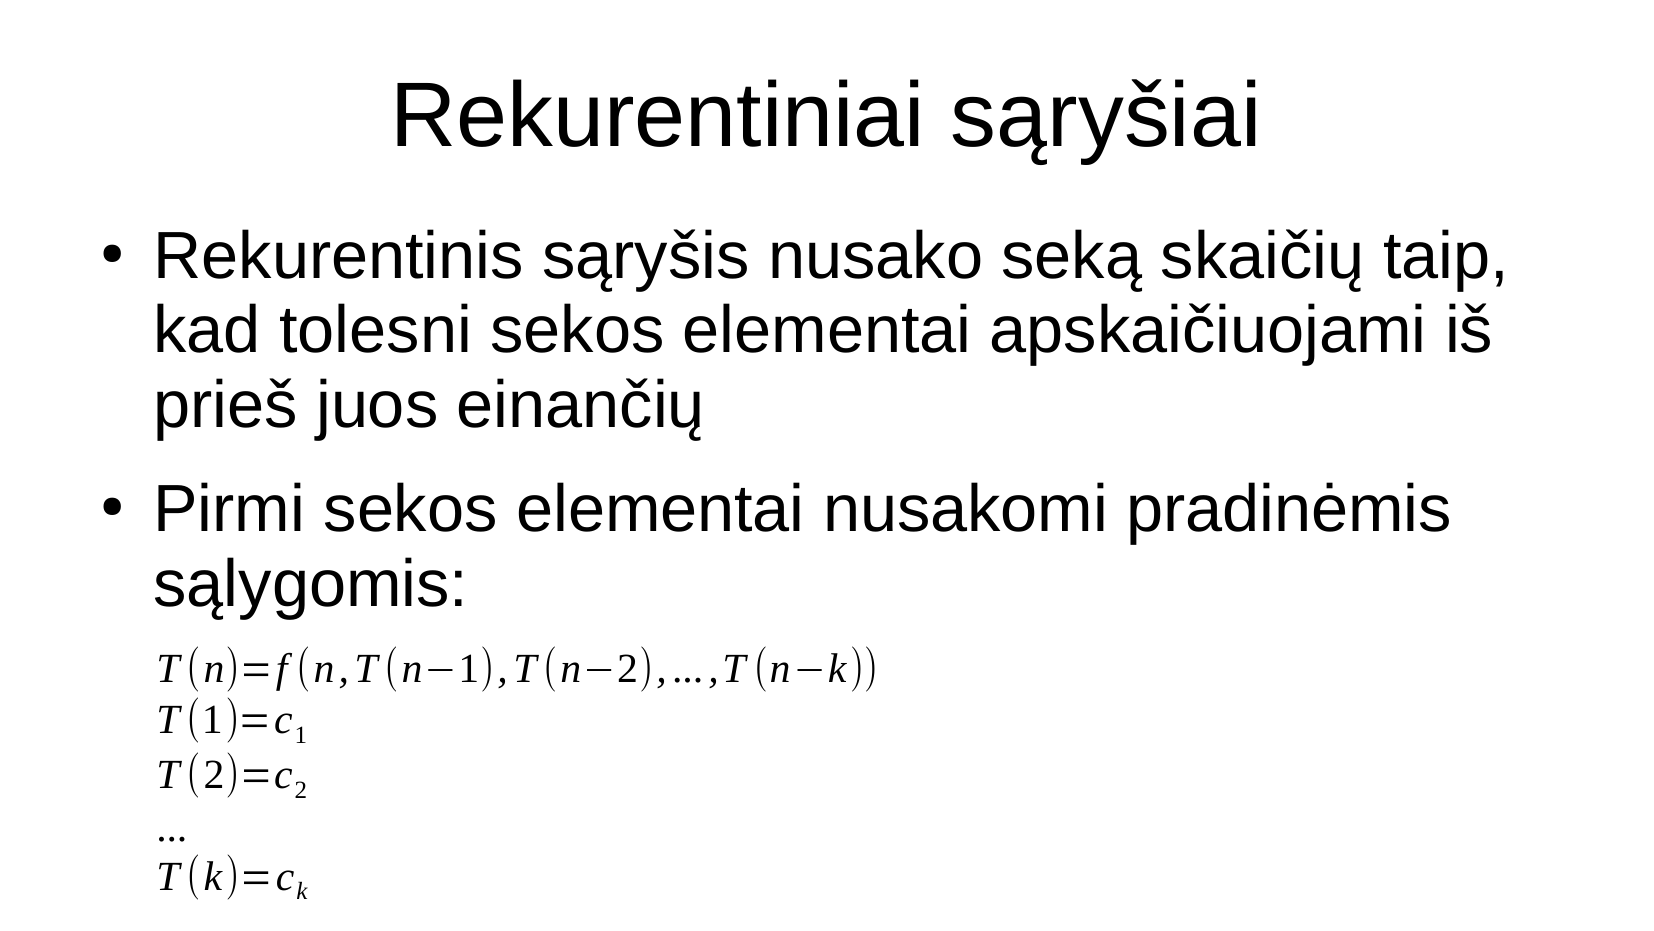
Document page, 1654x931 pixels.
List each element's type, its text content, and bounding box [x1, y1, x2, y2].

list Rekurentinis sąryšis nusako seką skaičių taip, kad tolesni sekos elementai apskaičiuojami iš prieš juos einančių Pirmi sekos elementai nusakomi pradinėmis sąlygomis: [82, 217, 1571, 758]
chart [150, 645, 885, 905]
title Rekurentiniai sąryšiai [82, 37, 1571, 193]
